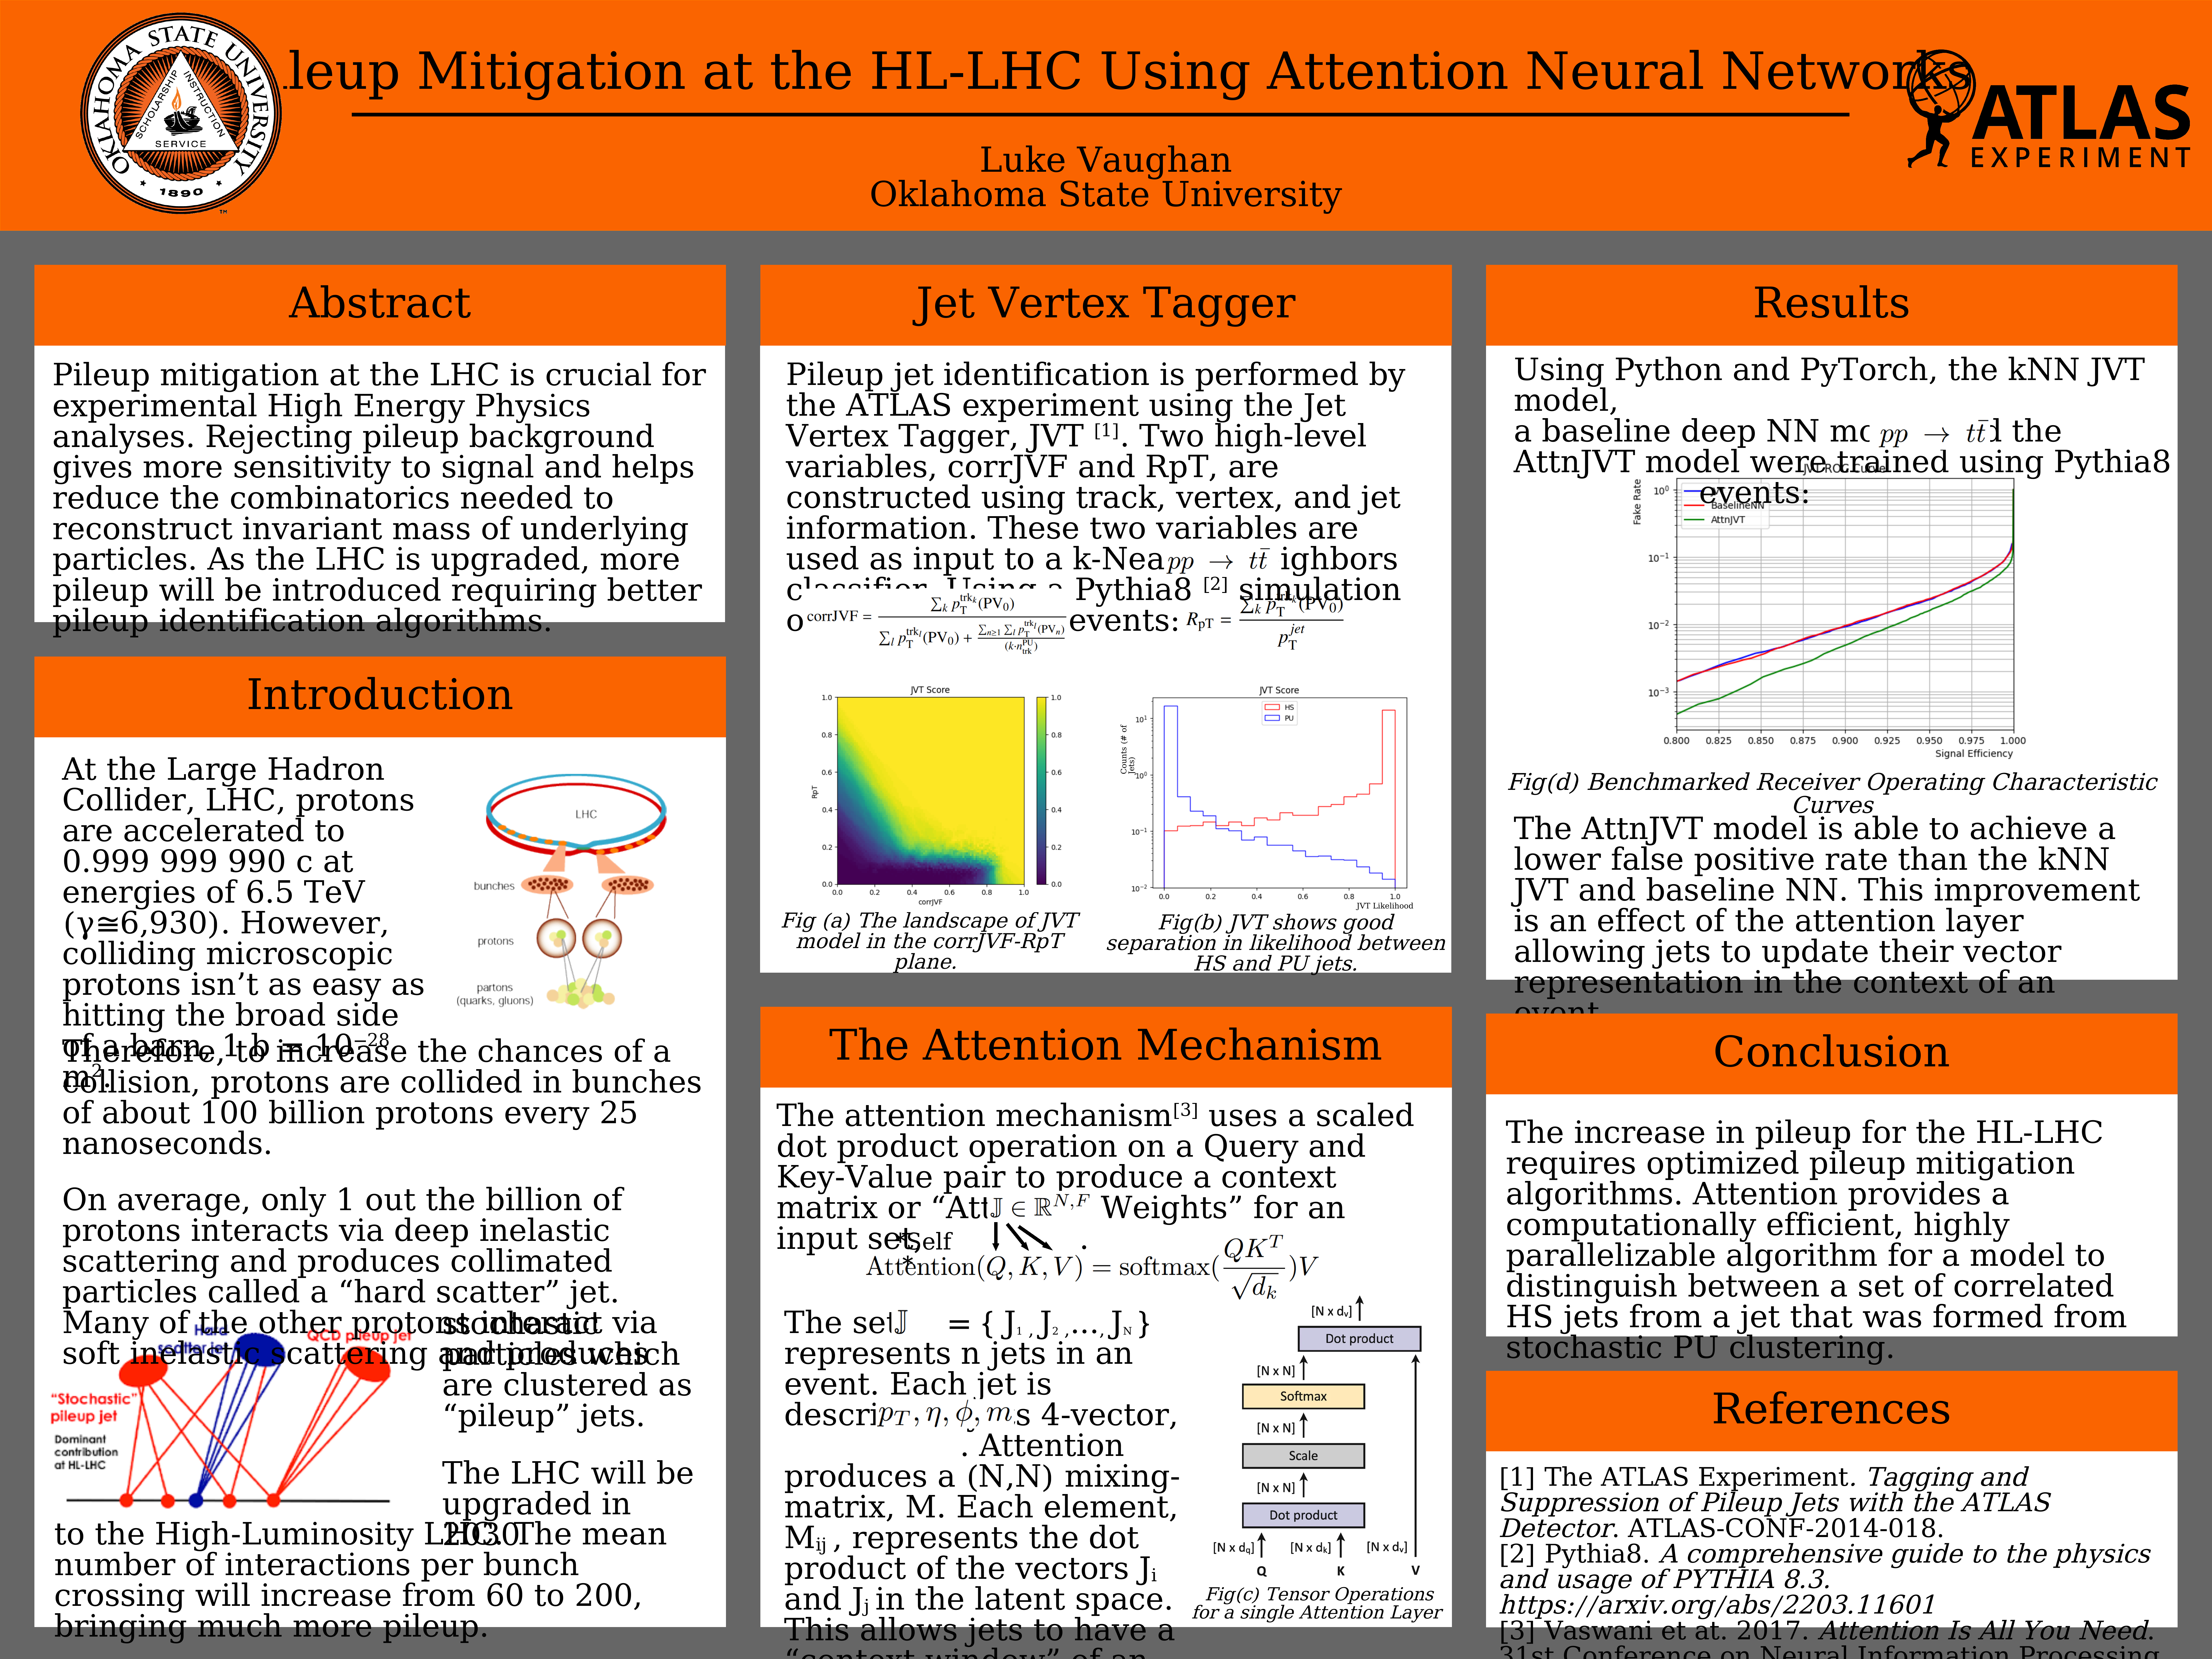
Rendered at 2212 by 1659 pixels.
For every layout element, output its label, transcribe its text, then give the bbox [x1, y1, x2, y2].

text_box [1700, 1653, 1708, 1657]
picture [803, 589, 1068, 658]
text_box stochastic particles which are clustered as “pileup” jets. The LHC will be upgraded in 2030 [438, 1307, 701, 1518]
text_box [822, 1656, 830, 1659]
text_box [968, 1657, 975, 1659]
text_box Fig(b) JVT shows good separation in likelihood between HS and PU jets. [1099, 911, 1452, 957]
text_box The attention mechanism[3] uses a scaled dot product operation on a Query and Key-Value pair to produce a context matrix or “Attention Weights” for an input set, . [772, 1099, 1440, 1228]
picture [1327, 592, 1335, 599]
text_box Jet Vertex Tagger [760, 265, 1452, 346]
text_box [0, 231, 2212, 1659]
text_box The set = { J1 , J2 ,..., JN } represents n jets in an event. Each jet is described by its 4-vector, . Attention produces a (N,N) mixing-matrix, M. Each element, Mij , represents the dot product of the vectors Ji and Jj in the latent space. This allows jets to have a “context window” of an entire event. [780, 1307, 1214, 1649]
text_box Fig(c) Tensor Operations for a single Attention Layer [1186, 1584, 1452, 1625]
text_box [1740, 1653, 1746, 1659]
text_box [2025, 1648, 2032, 1655]
text_box [1897, 1653, 1904, 1659]
text_box References [1486, 1371, 2178, 1451]
text_box Results [1486, 265, 2178, 346]
picture [74, 1319, 82, 1326]
text_box At the Large Hadron Collider, LHC, protons are accelerated to 0.999 999 990 c at energies of 6.5 TeV (γ≅6,930). However, colliding microscopic protons isn’t as easy as hitting the broad side of a barn, 1 b = 10−28 m2. [57, 753, 438, 1035]
text_box *Self * [890, 1229, 1002, 1280]
picture [1178, 589, 1187, 599]
text_box JVT Likelihood [1352, 900, 1422, 911]
picture [79, 11, 283, 215]
text_box [1655, 1653, 1662, 1657]
picture [876, 1399, 1014, 1429]
picture [263, 1319, 272, 1332]
text_box [1586, 1653, 1594, 1659]
text_box Abstract [34, 265, 726, 346]
text_box [1724, 1653, 1731, 1659]
picture [314, 1319, 322, 1324]
picture [457, 774, 667, 1009]
text_box [805, 1656, 813, 1659]
picture [855, 1234, 1422, 1577]
text_box [1873, 1653, 1879, 1659]
text_box [1999, 1653, 2005, 1659]
text_box Counts (# of Jets) [1118, 710, 1139, 779]
picture [413, 1350, 415, 1362]
text_box [986, 1656, 994, 1659]
picture [1176, 587, 1345, 657]
picture [358, 1319, 366, 1332]
text_box [1926, 1653, 1932, 1659]
picture [804, 681, 1070, 912]
picture [987, 1191, 1093, 1222]
text_box The AttnJVT model is able to achieve a lower false positive rate than the kNN JVT and baseline NN. This improvement is an effect of the attention layer allowing jets to update their vector representation in the context of an event. [1509, 815, 2155, 971]
text_box [1765, 1649, 1772, 1659]
picture [48, 1319, 415, 1515]
picture [1165, 545, 1279, 576]
text_box [2081, 1653, 2088, 1657]
picture [136, 1319, 145, 1329]
picture [1176, 587, 1180, 590]
picture [163, 1319, 172, 1332]
text_box [2147, 1653, 2155, 1659]
text_box [1830, 1658, 1836, 1659]
text_box Pileup jet identification is performed by the ATLAS experiment using the Jet Vertex Tagger, JVT [1]. Two high-level variables, corrJVF and RpT, are constructed using track, vertex, and jet information. These two variables are used as input to a k-Nearest Neighbors classifier. Using a Pythia8 [2] simulation of 10k events: [782, 358, 1427, 578]
text_box Pileup mitigation at the LHC is crucial for experimental High Energy Physics analyses. Rejecting pileup background gives more sensitivity to signal and helps reduce the combinatorics needed to reconstruct invariant mass of underlying particles. As the LHC is upgraded, more pileup will be introduced requiring better pileup identification algorithms. [48, 359, 717, 640]
text_box Fig (a) The landscape of JVT model in the corrJVF-RpT plane. [762, 909, 1096, 956]
text_box [1627, 1653, 1634, 1657]
text_box [1983, 1653, 1990, 1659]
picture [1213, 587, 1218, 588]
text_box Conclusion [1486, 1014, 2178, 1094]
text_box [1115, 1656, 1122, 1659]
text_box The increase in pileup for the HL-LHC requires optimized pileup mitigation algorithms. Attention provides a computationally efficient, highly parallelizable algorithm for a model to distinguish between a set of correlated HS jets from a jet that was formed from stochastic PU clustering. [1501, 1116, 2171, 1305]
picture [1869, 417, 1990, 450]
text_box [1] The ATLAS Experiment. Tagging and Suppression of Pileup Jets with the ATLAS Detector. ATLAS-CONF-2014-018. [2] Pythia8. A comprehensive guide to the physics and usage of PYTHIA 8.3. https://arxiv.org/abs/2203.11601 [3] Vaswani et at. 2017. Attention Is All You Need. 31st Conference on Neural Information Processing Systems. [1494, 1463, 2174, 1645]
text_box [2132, 1653, 2138, 1659]
picture [1627, 481, 2034, 766]
picture [98, 1325, 106, 1332]
text_box [1603, 1653, 1609, 1659]
text_box Using Python and PyTorch, the kNN JVT model, a baseline deep NN model, and the AttnJVT model were trained using Pythia8 events: [1509, 353, 2178, 481]
text_box [843, 1657, 849, 1659]
text_box [1949, 1658, 1955, 1659]
text_box Therefore, to increase the chances of a collision, protons are collided in bunches of about 100 billion protons every 25 nanoseconds. On average, only 1 out the billion of protons interacts via deep inelastic scattering and produces collimated particles called a “hard scatter” jet. Many of the other protons interact via soft inelastic scattering and produces [57, 1035, 715, 1316]
text_box Introduction [34, 657, 726, 737]
picture [888, 1241, 890, 1247]
picture [1299, 587, 1306, 598]
text_box [1934, 1653, 1940, 1659]
text_box Fig(d) Benchmarked Receiver Operating Characteristic Curves [1486, 769, 2178, 815]
picture [410, 1319, 415, 1332]
text_box [1786, 1653, 1793, 1657]
picture [1906, 49, 2190, 168]
picture [390, 1319, 399, 1332]
text_box [2052, 1653, 2059, 1659]
text_box [997, 1649, 1094, 1659]
picture [888, 1235, 890, 1240]
text_box The Attention Mechanism [760, 1007, 1452, 1088]
text_box [873, 1656, 880, 1659]
text_box [852, 1234, 855, 1248]
text_box [1006, 1656, 1014, 1659]
text_box [1135, 1657, 1142, 1659]
text_box [1076, 1656, 1084, 1659]
picture [1126, 681, 1411, 905]
picture [235, 1319, 244, 1324]
text_box [1671, 1653, 1677, 1659]
text_box to the High-Luminosity LHC. The mean number of interactions per bunch crossing will increase from 60 to 200, bringing much more pileup. [49, 1518, 707, 1615]
text_box Pileup Mitigation at the HL-LHC Using Attention Neural Networks Luke Vaughan Oklahoma State University [0, 0, 2212, 231]
